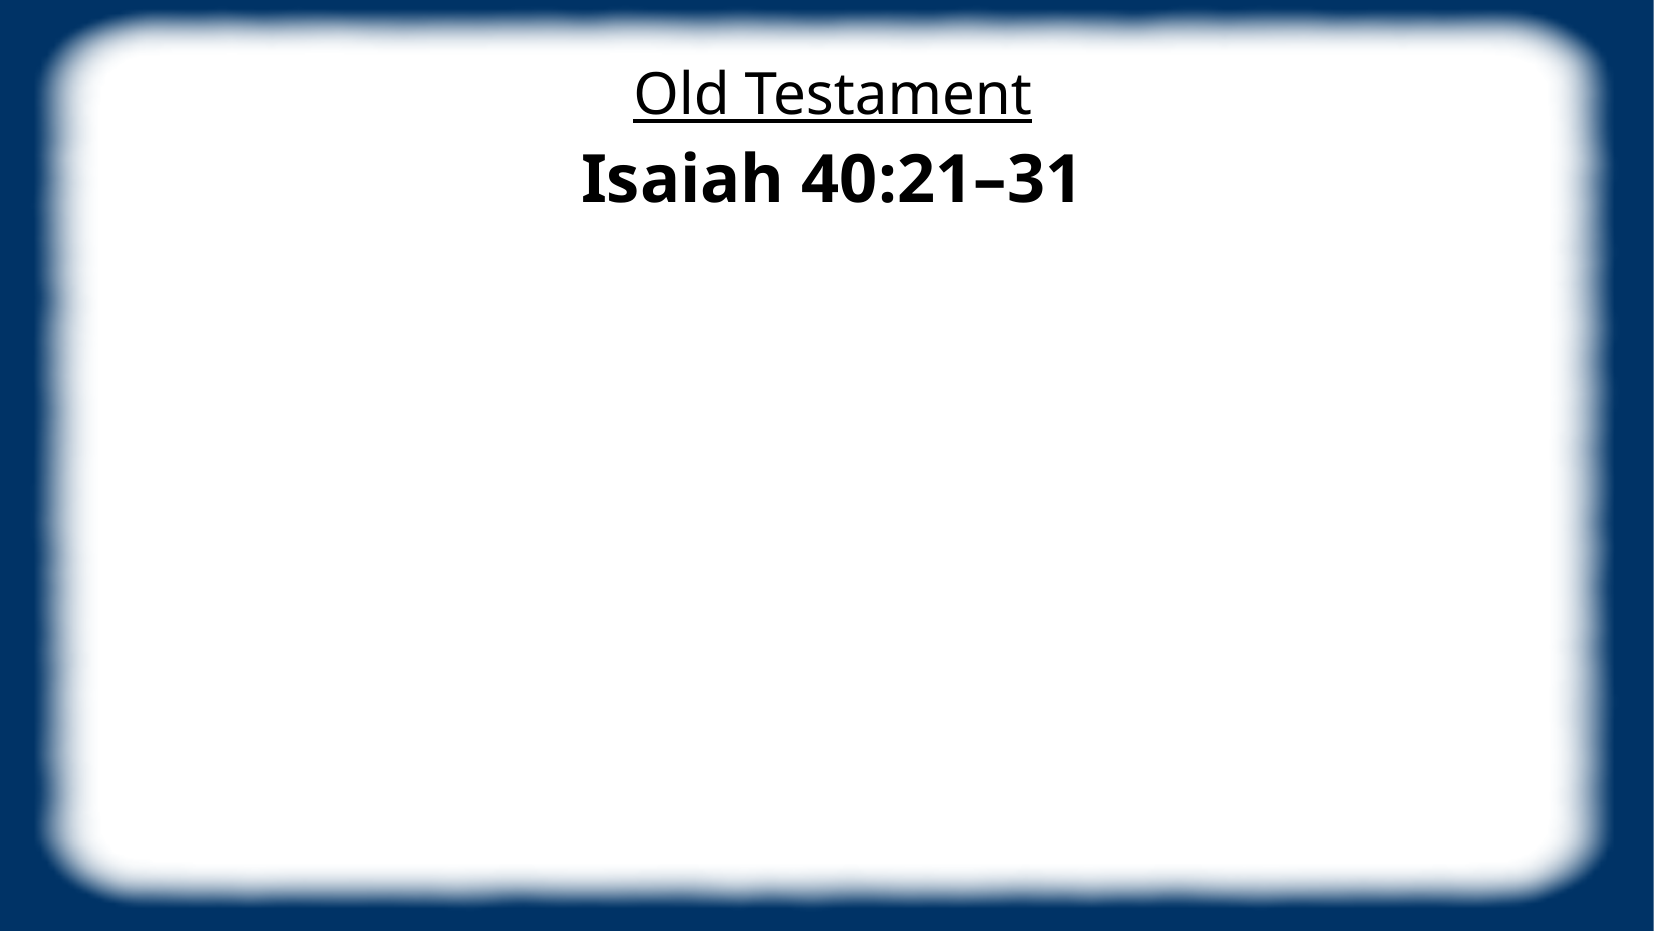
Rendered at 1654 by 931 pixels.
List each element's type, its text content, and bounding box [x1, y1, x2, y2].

picture [0, 0, 1654, 931]
text_box Old Testament Isaiah 40:21–31 [75, 45, 1591, 226]
